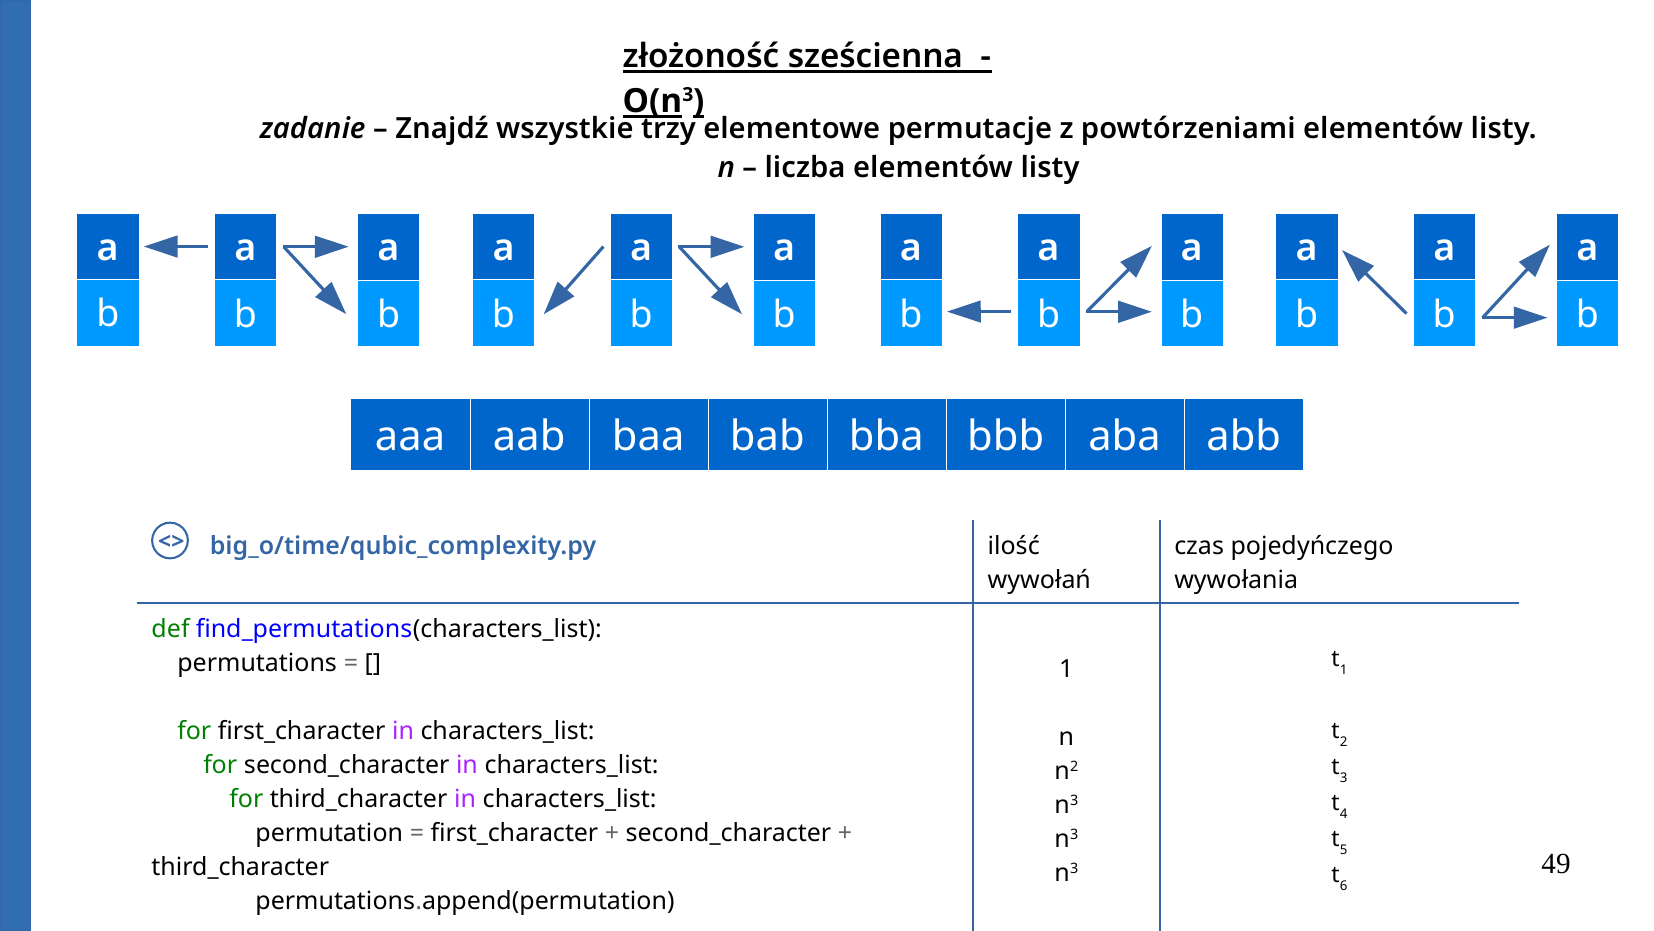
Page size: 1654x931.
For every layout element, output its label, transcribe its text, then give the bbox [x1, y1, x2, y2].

table_header a [358, 214, 419, 280]
table_cell def find_permutations(characters_list): permutations = [] for first_character in characters_list: for second_character in characters_list: for third_character in characters_list: permutation = first_character + second_character + third_character permutations.append(permutation) return permutations [137, 604, 972, 931]
table_header bab [709, 399, 827, 470]
table_header a [1276, 214, 1338, 279]
table_header big_o/time/qubic_complexity.py [137, 520, 972, 602]
table_cell b [215, 280, 276, 346]
table_header a [754, 214, 815, 280]
table_header a [1018, 214, 1080, 279]
table_header a [611, 214, 672, 279]
table_cell t1 t2 t3 t4 t5 t6 t7 [1161, 604, 1519, 931]
table_cell b [754, 281, 815, 346]
table_cell b [358, 281, 419, 346]
table_header aab [471, 399, 589, 470]
table_header a [1162, 214, 1223, 280]
table_header a [215, 214, 276, 279]
table_cell b [1018, 280, 1080, 346]
table_cell b [1276, 280, 1338, 346]
table_header baa [590, 399, 708, 470]
table_cell b [1557, 281, 1618, 346]
table_header a [1414, 214, 1475, 279]
table_header bba [828, 399, 946, 470]
table_cell b [473, 280, 534, 346]
table_header bbb [947, 399, 1065, 470]
table_header a [473, 214, 534, 279]
table_cell b [1414, 280, 1475, 346]
table_header abb [1185, 399, 1303, 470]
text_box <> [143, 517, 200, 564]
table_cell b [77, 280, 139, 346]
table_header a [881, 214, 942, 279]
table_cell b [1162, 281, 1223, 346]
table_header a [1557, 214, 1618, 280]
text_box zadanie – Znajdź wszystkie trzy elementowe permutacje z powtórzeniami elementów listy. n – liczba elementów listy [244, 99, 1409, 188]
table_header czas pojedyńczego wywołania [1161, 520, 1519, 602]
table_header a [77, 214, 139, 279]
table_header aaa [351, 399, 470, 470]
text_box złożoność sześcienna - O(n3) [607, 24, 1046, 82]
table_cell b [881, 280, 942, 346]
table_header aba [1066, 399, 1184, 470]
text_box [0, 0, 31, 931]
table_cell b [611, 280, 672, 346]
table_header ilość wywołań [974, 520, 1159, 602]
table_cell 1 n n2 n3 n3 n3 1 [974, 604, 1159, 931]
